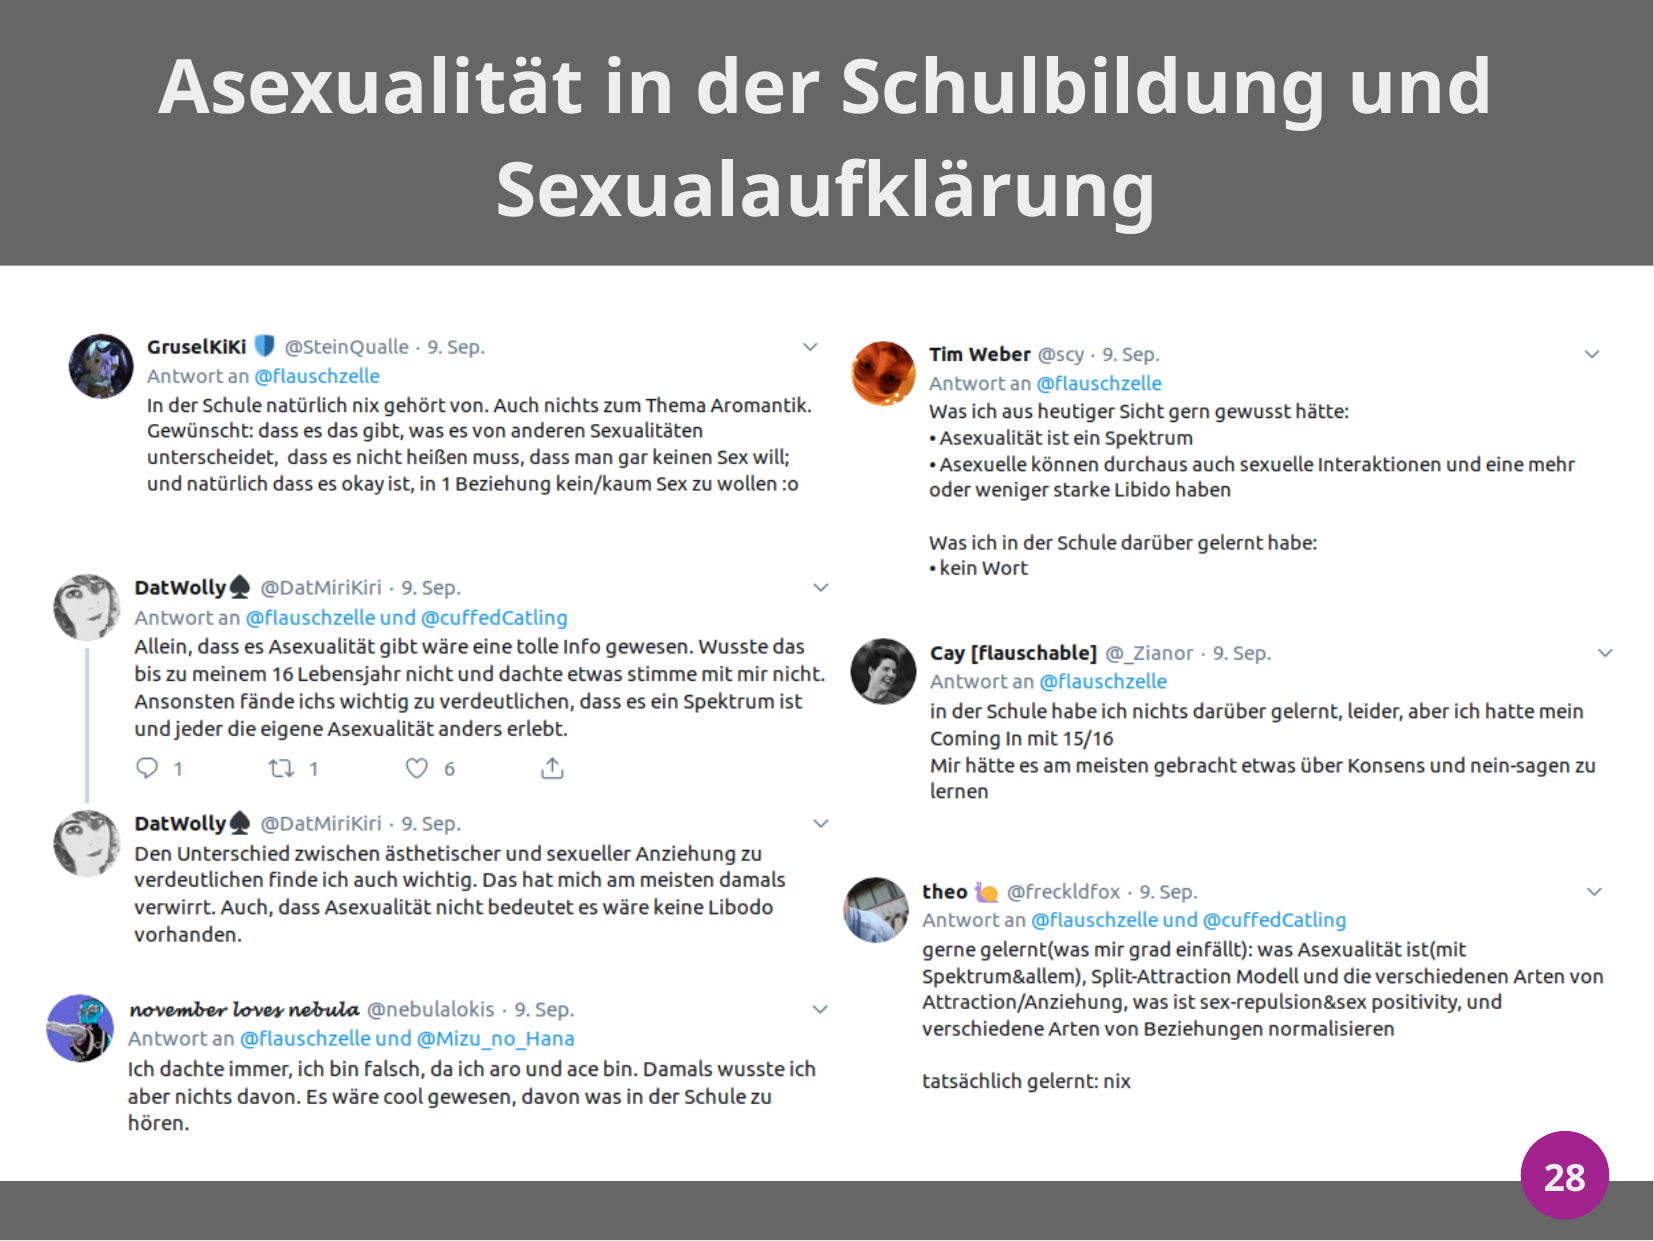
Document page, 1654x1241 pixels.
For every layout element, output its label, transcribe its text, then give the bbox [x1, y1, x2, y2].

picture [34, 332, 1614, 1147]
picture [844, 633, 1625, 812]
picture [65, 330, 827, 508]
title Asexualität in der Schulbildung und Sexualaufklärung [59, 11, 1595, 260]
